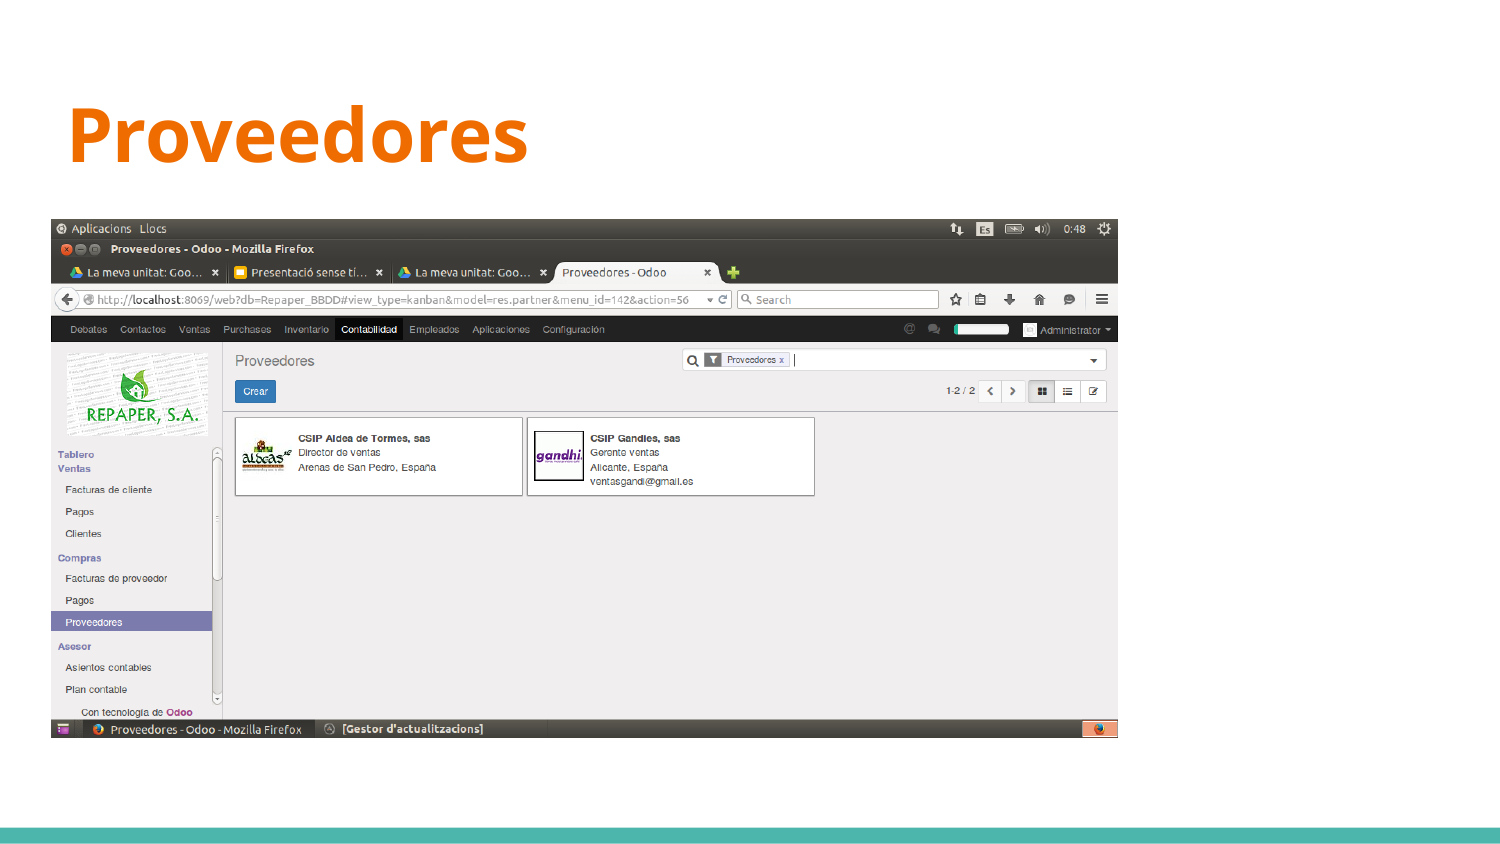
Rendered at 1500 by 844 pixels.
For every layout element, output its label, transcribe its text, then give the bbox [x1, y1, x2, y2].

picture [51, 219, 1118, 738]
title Proveedores [51, 72, 1449, 189]
